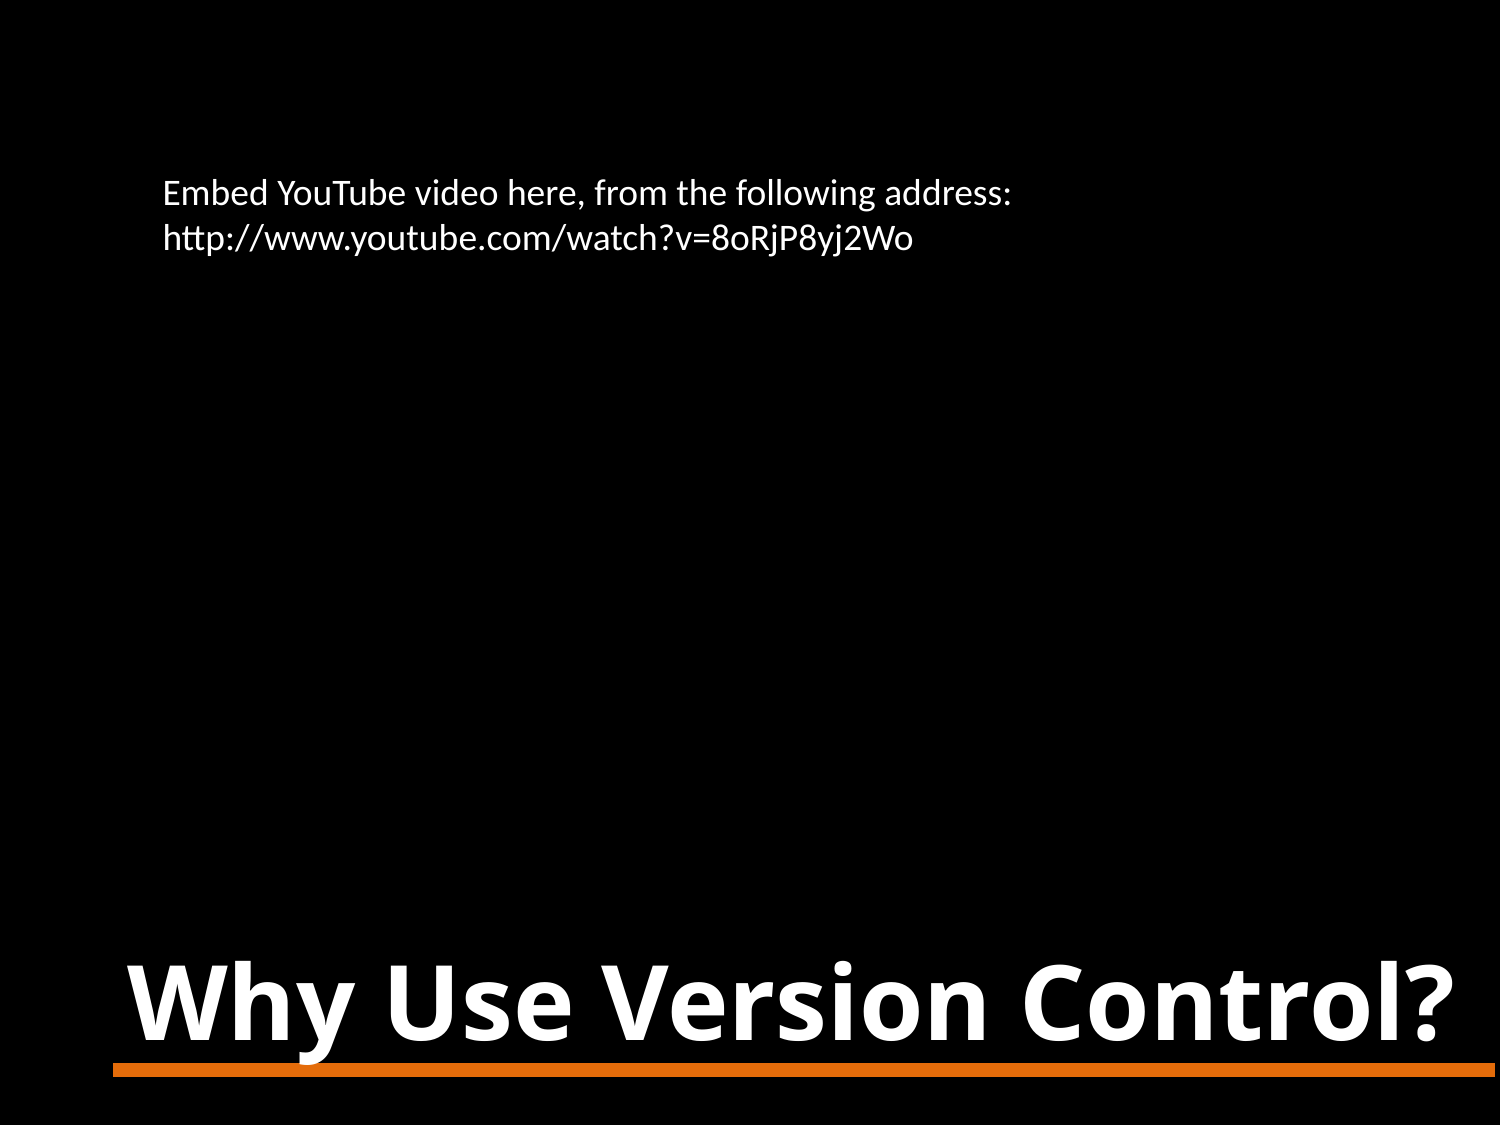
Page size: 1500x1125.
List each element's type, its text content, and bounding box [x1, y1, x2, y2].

picture [206, 66, 1294, 882]
text_box Embed YouTube video here, from the following address: http://www.youtube.com/watch?v=8oRjP8yj2Wo [148, 161, 1116, 266]
text_box Why Use Version Control? [112, 928, 1496, 1071]
